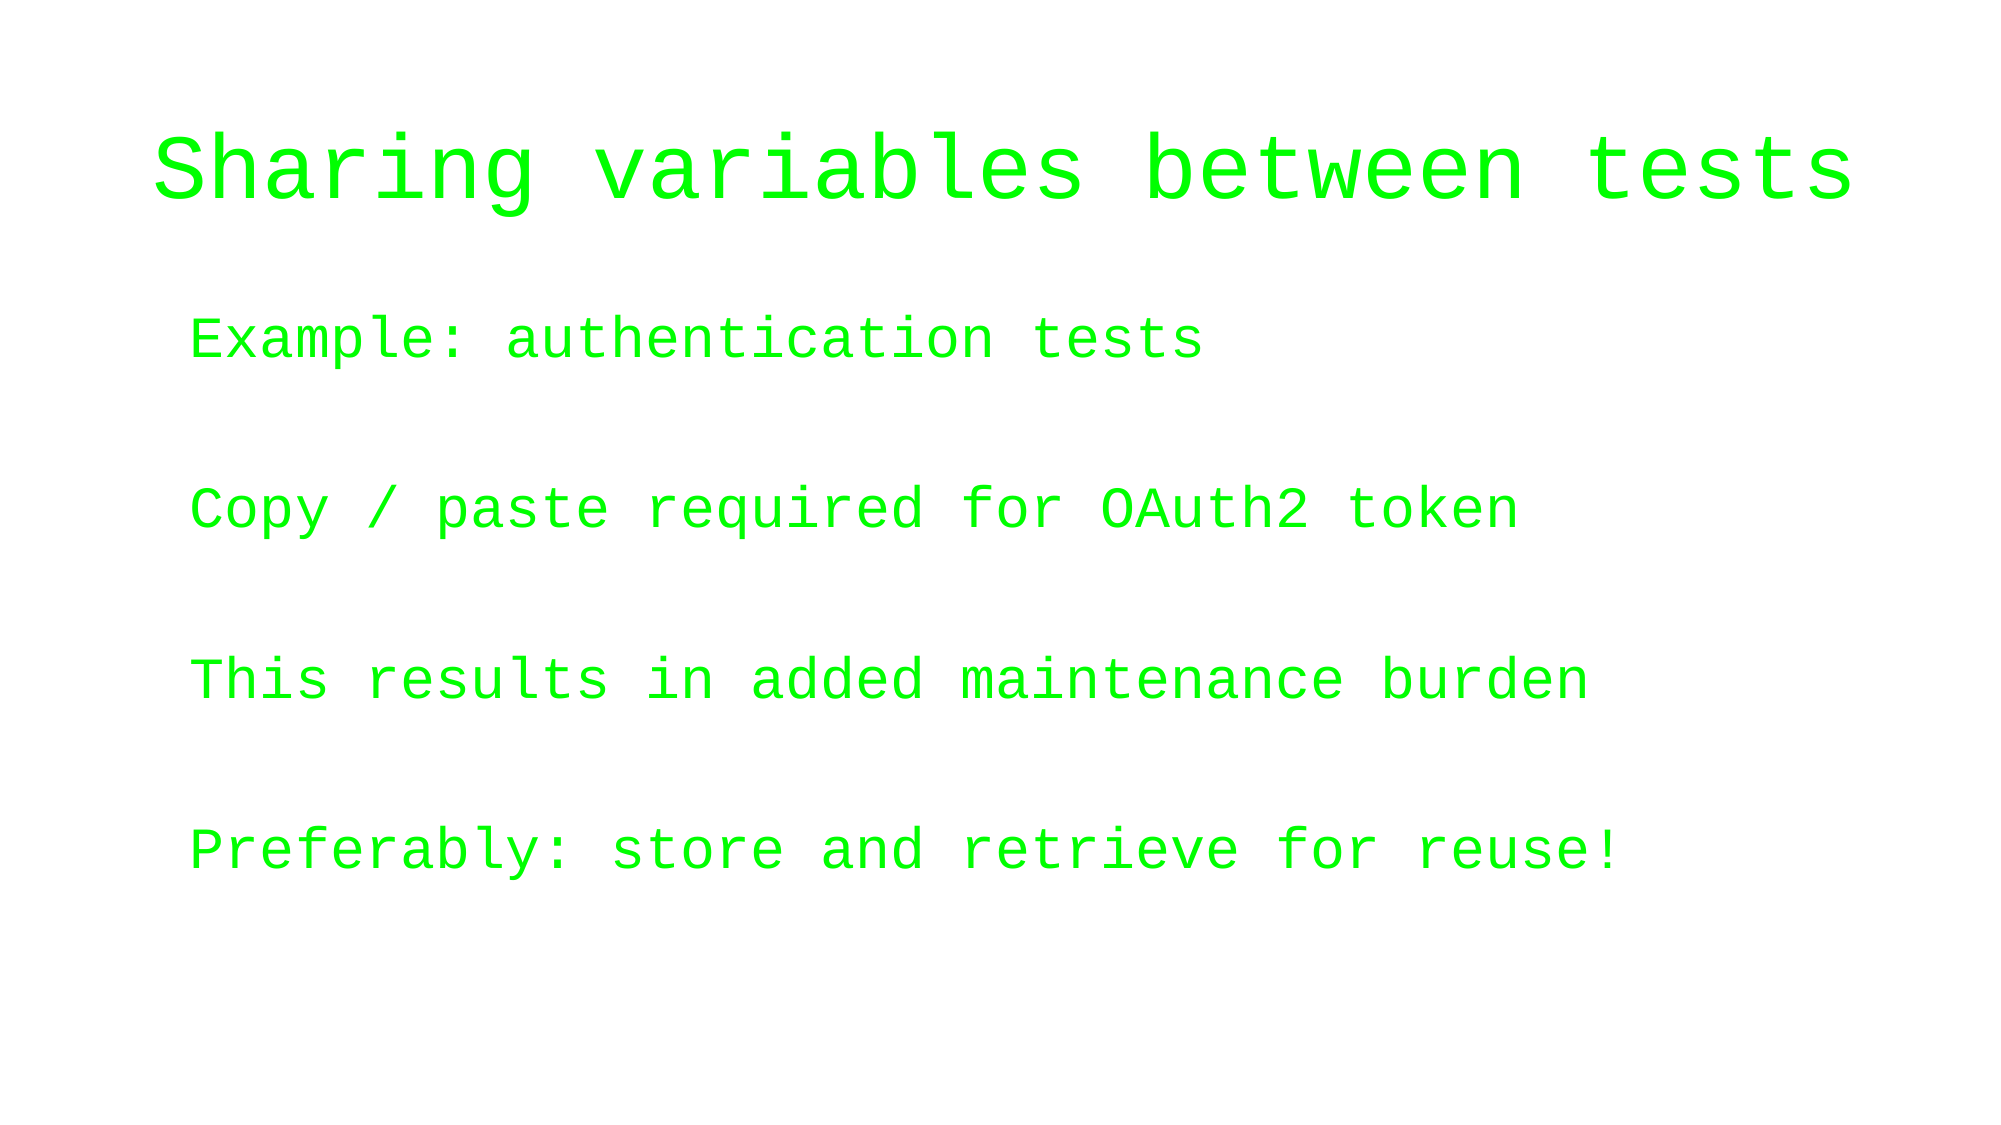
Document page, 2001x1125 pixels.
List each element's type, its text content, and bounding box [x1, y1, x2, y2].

list Example: authentication tests Copy / paste required for OAuth2 token This results in added maintenance burden Preferably: store and retrieve for reuse! [137, 299, 1863, 1014]
title Sharing variables between tests [137, 59, 1902, 278]
